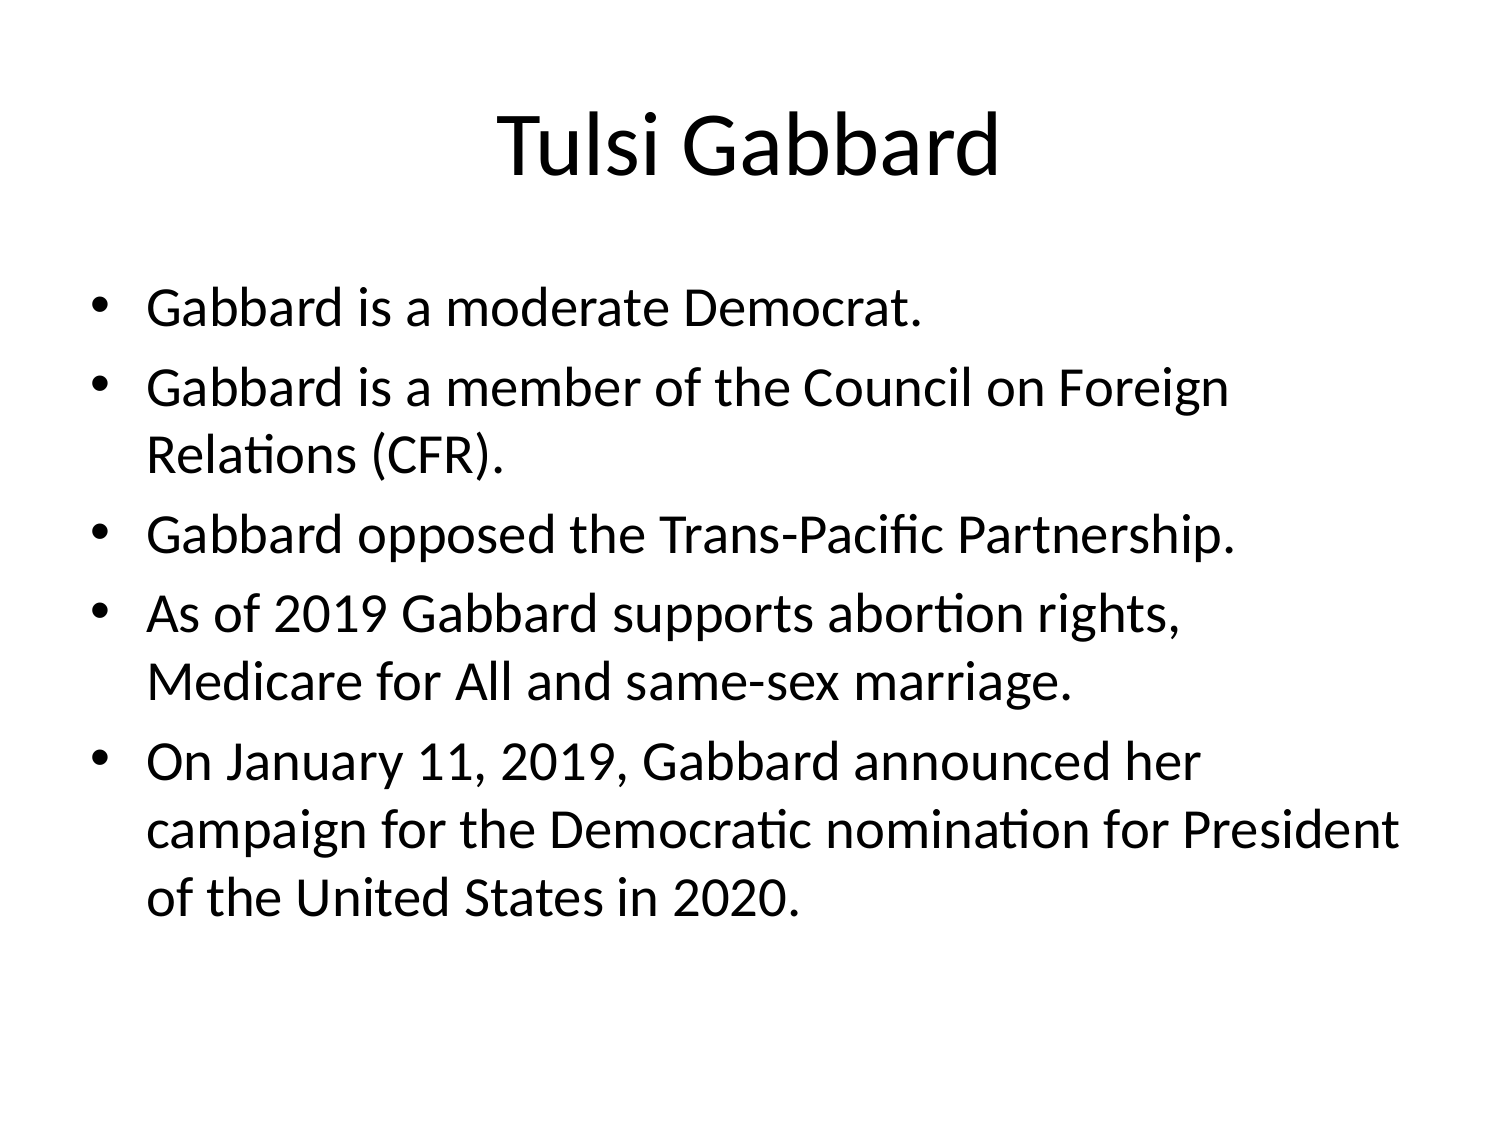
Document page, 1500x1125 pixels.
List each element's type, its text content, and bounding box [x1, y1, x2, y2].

list Gabbard is a moderate Democrat. Gabbard is a member of the Council on Foreign Relations (CFR). Gabbard opposed the Trans-Pacific Partnership. As of 2019 Gabbard supports abortion rights, Medicare for All and same-sex marriage. On January 11, 2019, Gabbard announced her campaign for the Democratic nomination for President of the United States in 2020. [75, 262, 1425, 1005]
title Tulsi Gabbard [75, 45, 1425, 233]
